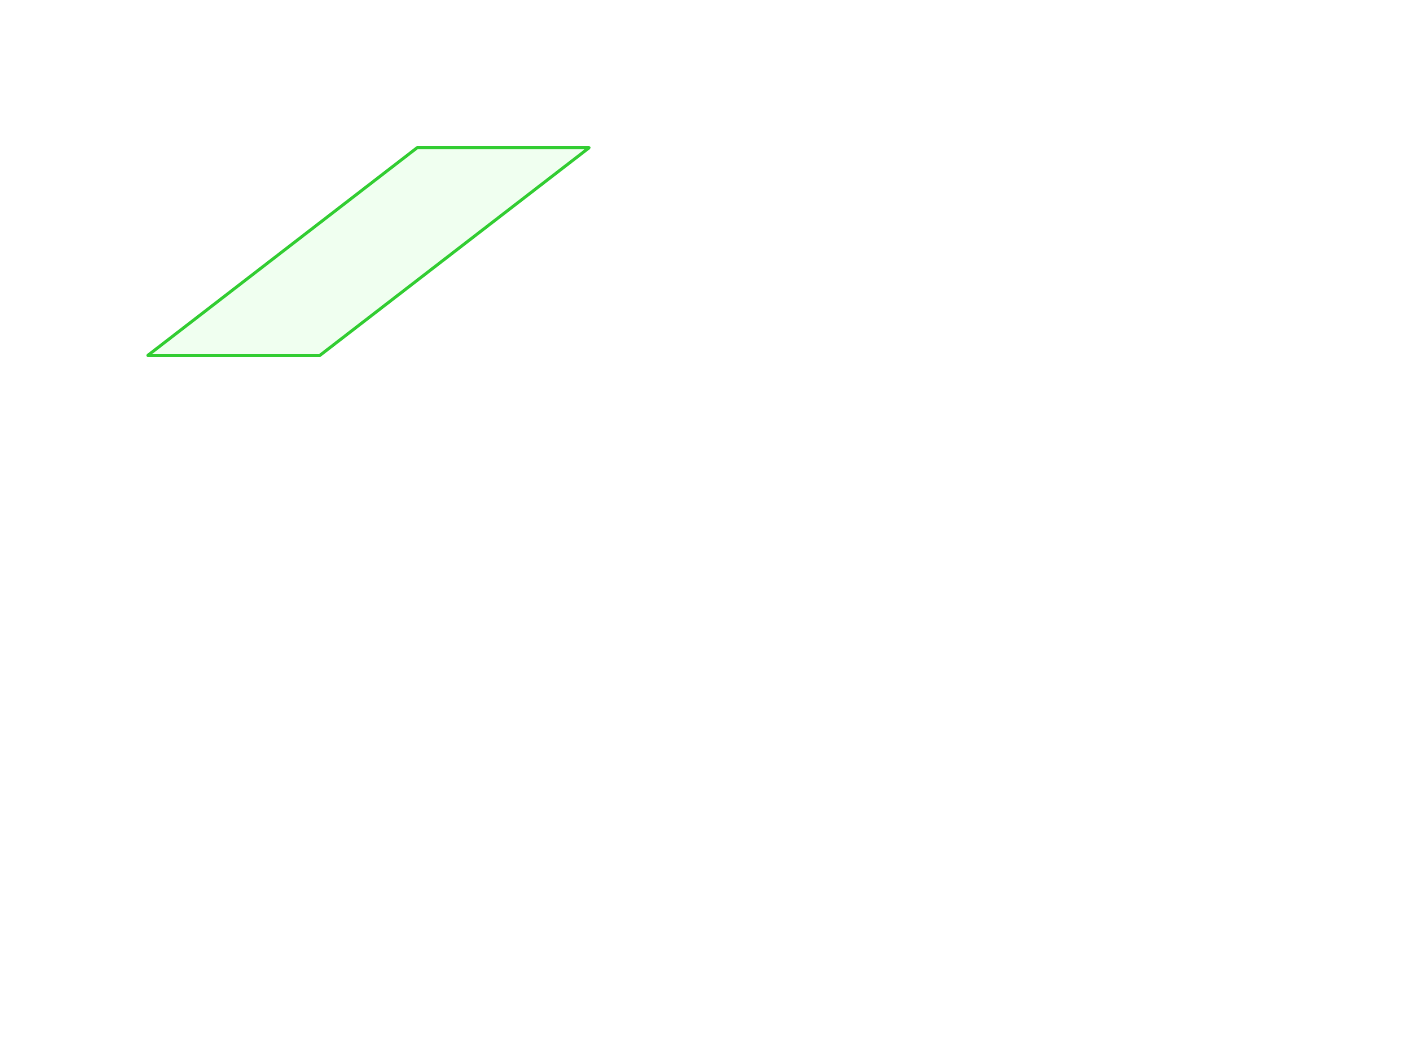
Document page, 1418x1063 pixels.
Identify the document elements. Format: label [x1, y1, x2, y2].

text_box [147, 147, 590, 356]
